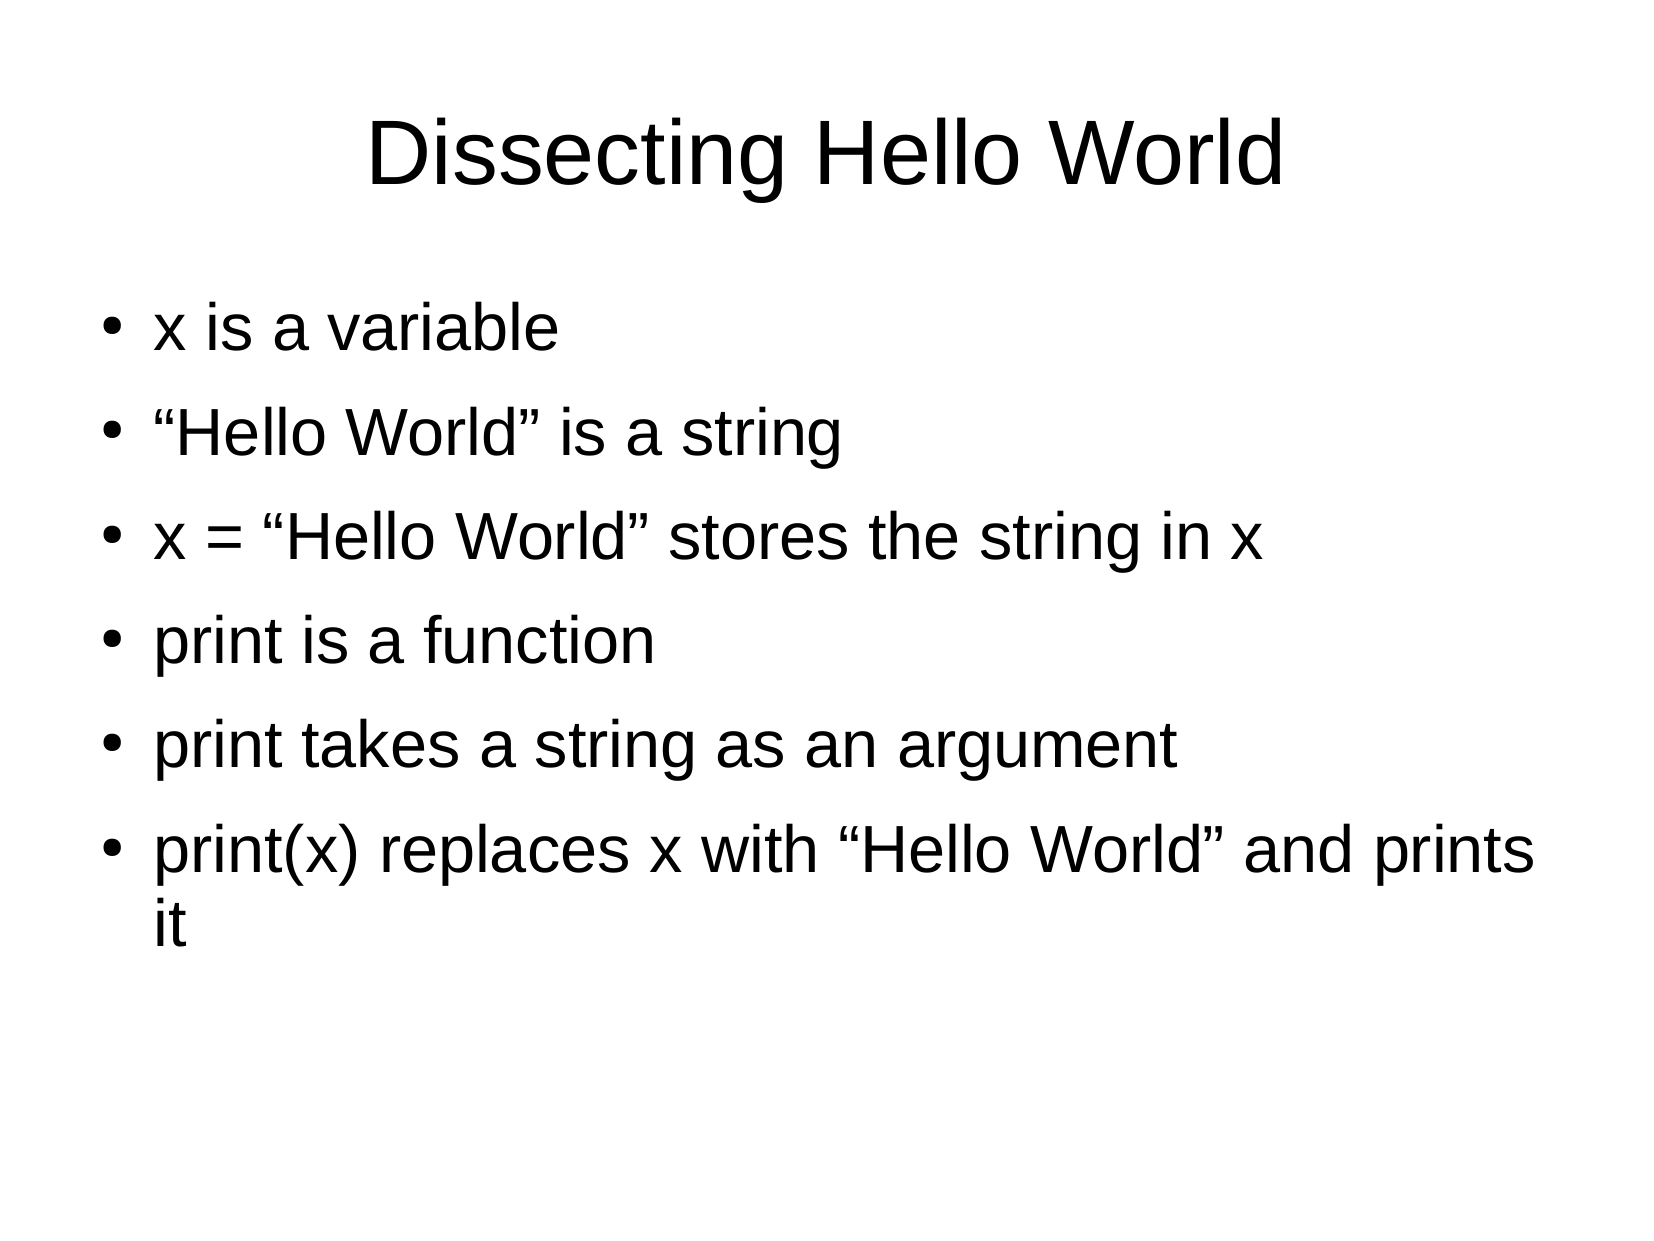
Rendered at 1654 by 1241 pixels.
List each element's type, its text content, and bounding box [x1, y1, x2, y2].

title Dissecting Hello World [82, 49, 1571, 257]
list x is a variable “Hello World” is a string x = “Hello World” stores the string in x print is a function print takes a string as an argument print(x) replaces x with “Hello World” and prints it [82, 290, 1571, 1109]
